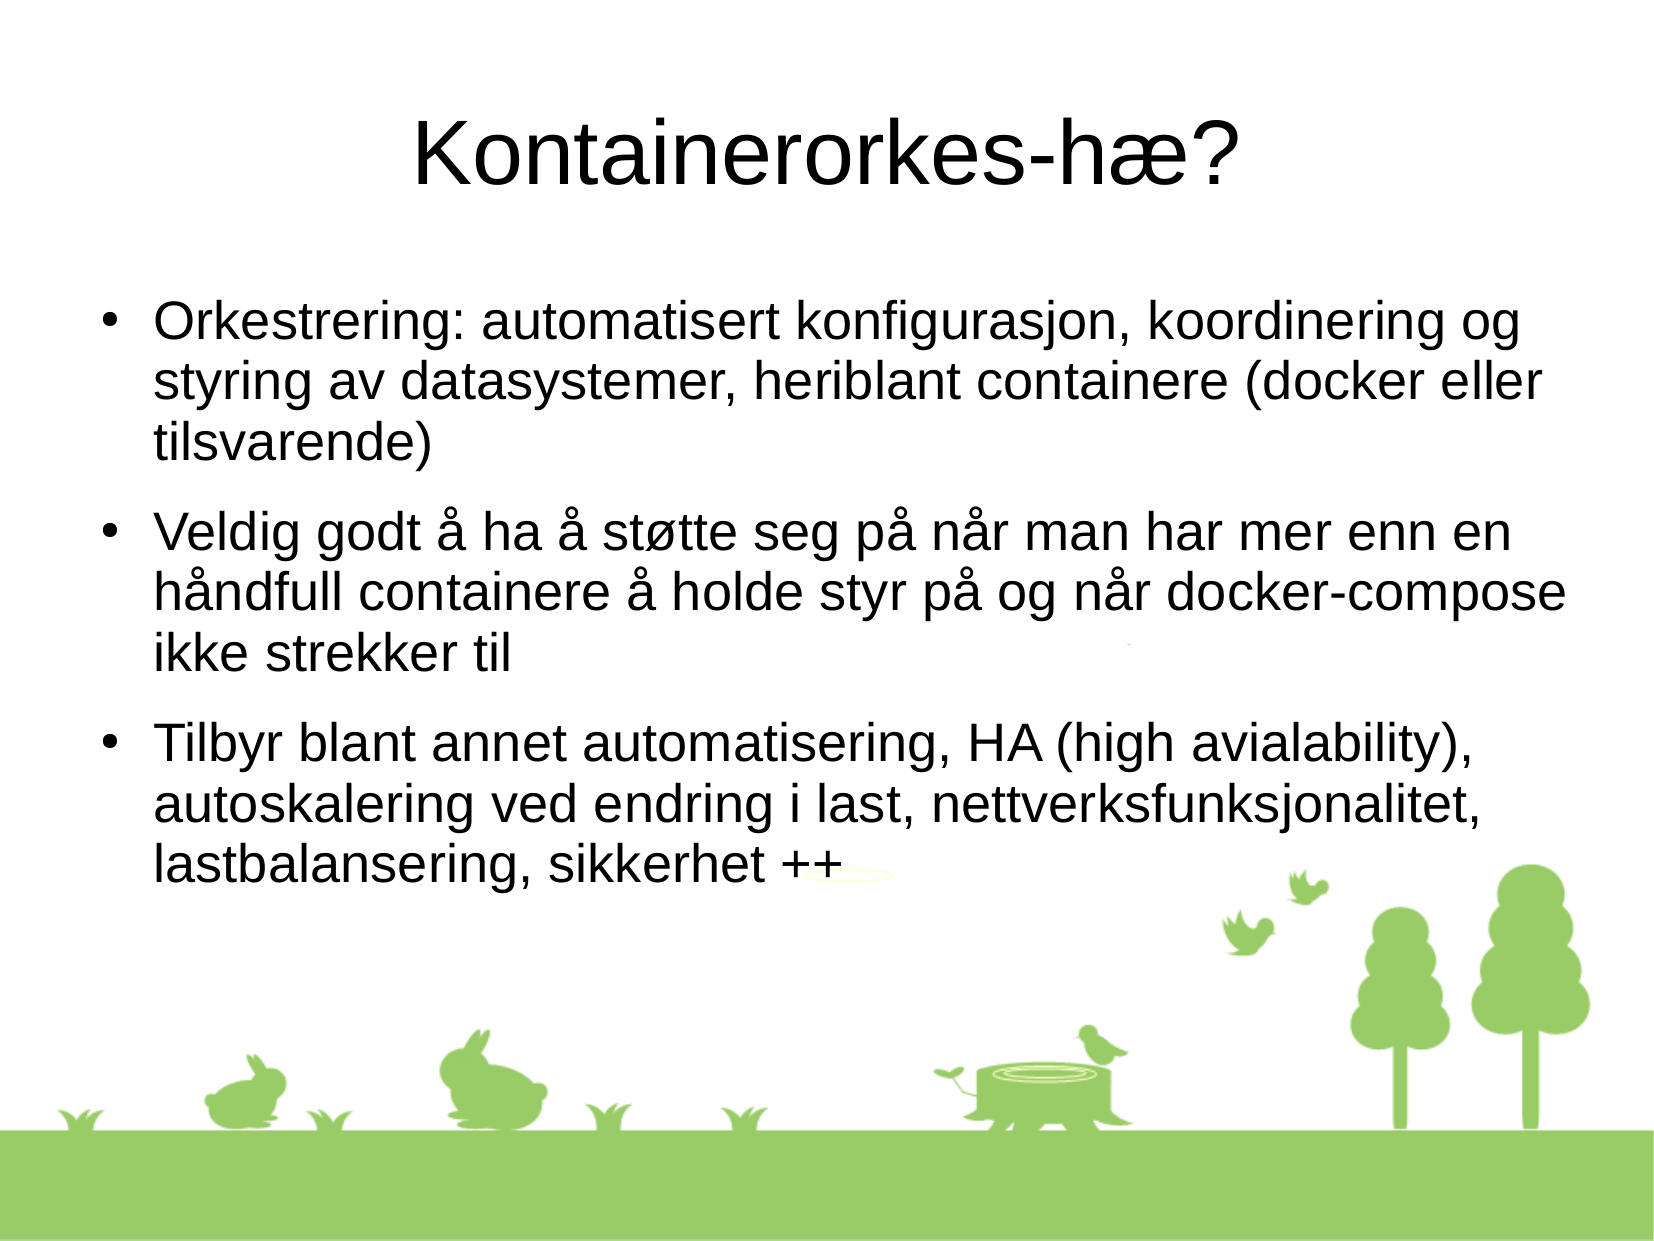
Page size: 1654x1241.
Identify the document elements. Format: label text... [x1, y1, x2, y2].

list Orkestrering: automatisert konfigurasjon, koordinering og styring av datasystemer, heriblant containere (docker eller tilsvarende) Veldig godt å ha å støtte seg på når man har mer enn en håndfull containere å holde styr på og når docker-compose ikke strekker til Tilbyr blant annet automatisering, HA (high avialability), autoskalering ved endring i last, nettverksfunksjonalitet, lastbalansering, sikkerhet ++ [82, 290, 1571, 1010]
picture [0, 0, 1654, 1241]
title Kontainerorkes-hæ? [82, 49, 1571, 257]
